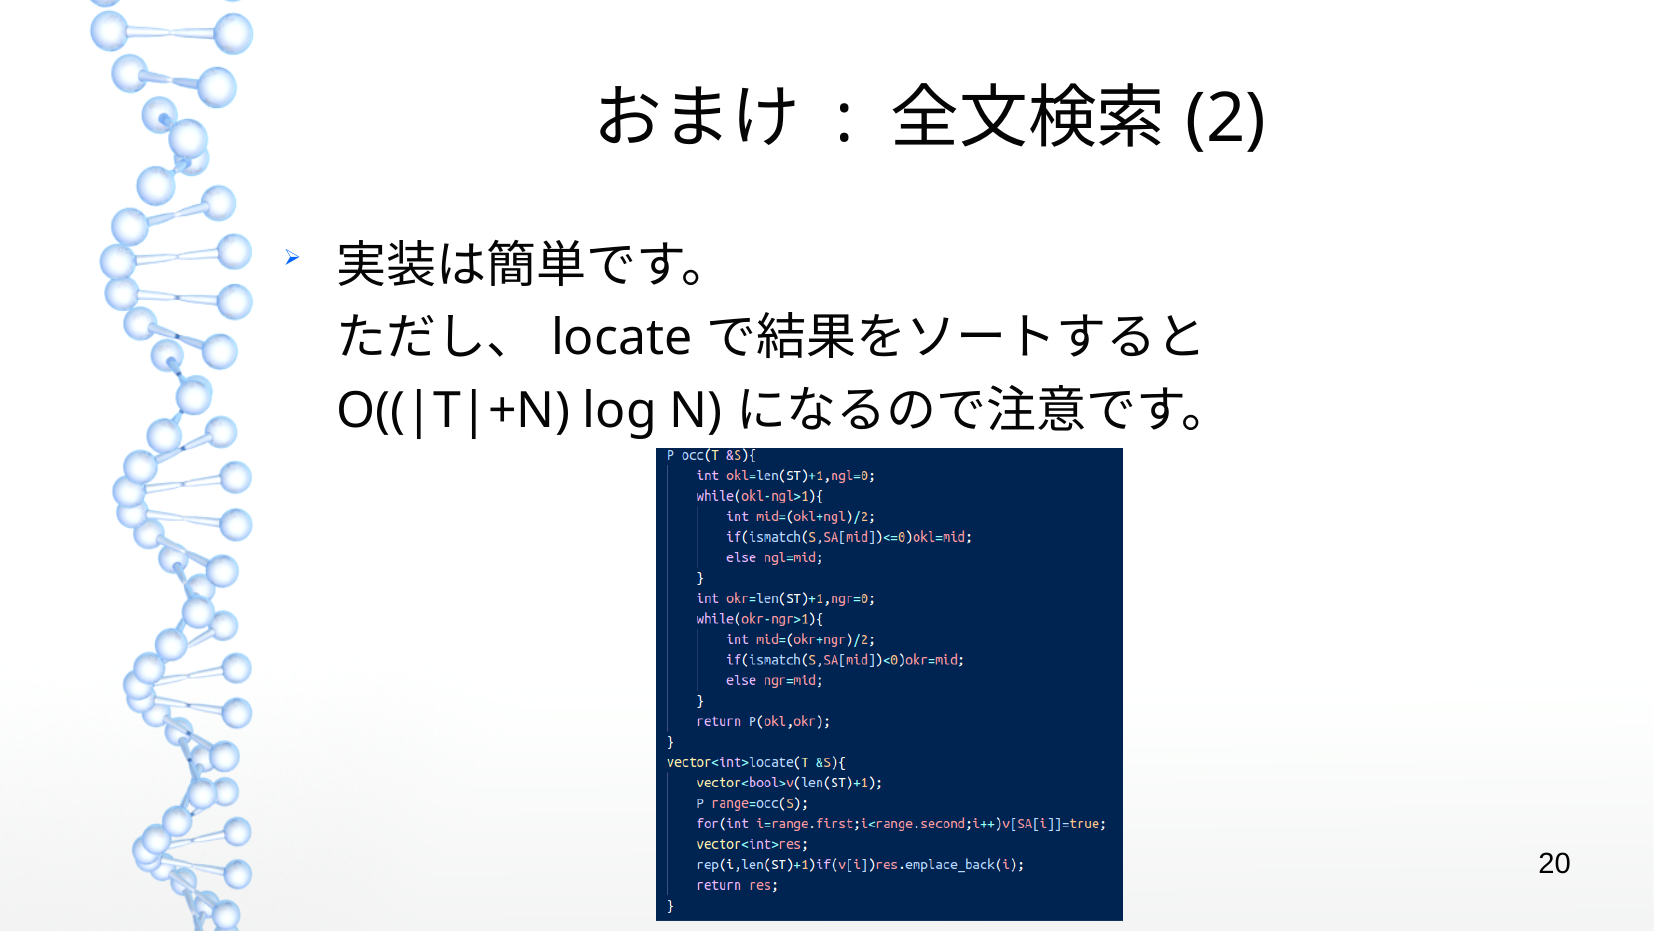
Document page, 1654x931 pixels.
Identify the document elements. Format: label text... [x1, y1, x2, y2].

picture [0, 0, 1654, 931]
title おまけ : 全文検索(2) [265, 35, 1595, 189]
list 実装は簡単です。 ただし、locateで結果をソートすると O((|T|+N) log N)になるので注意です。 [265, 224, 1595, 764]
